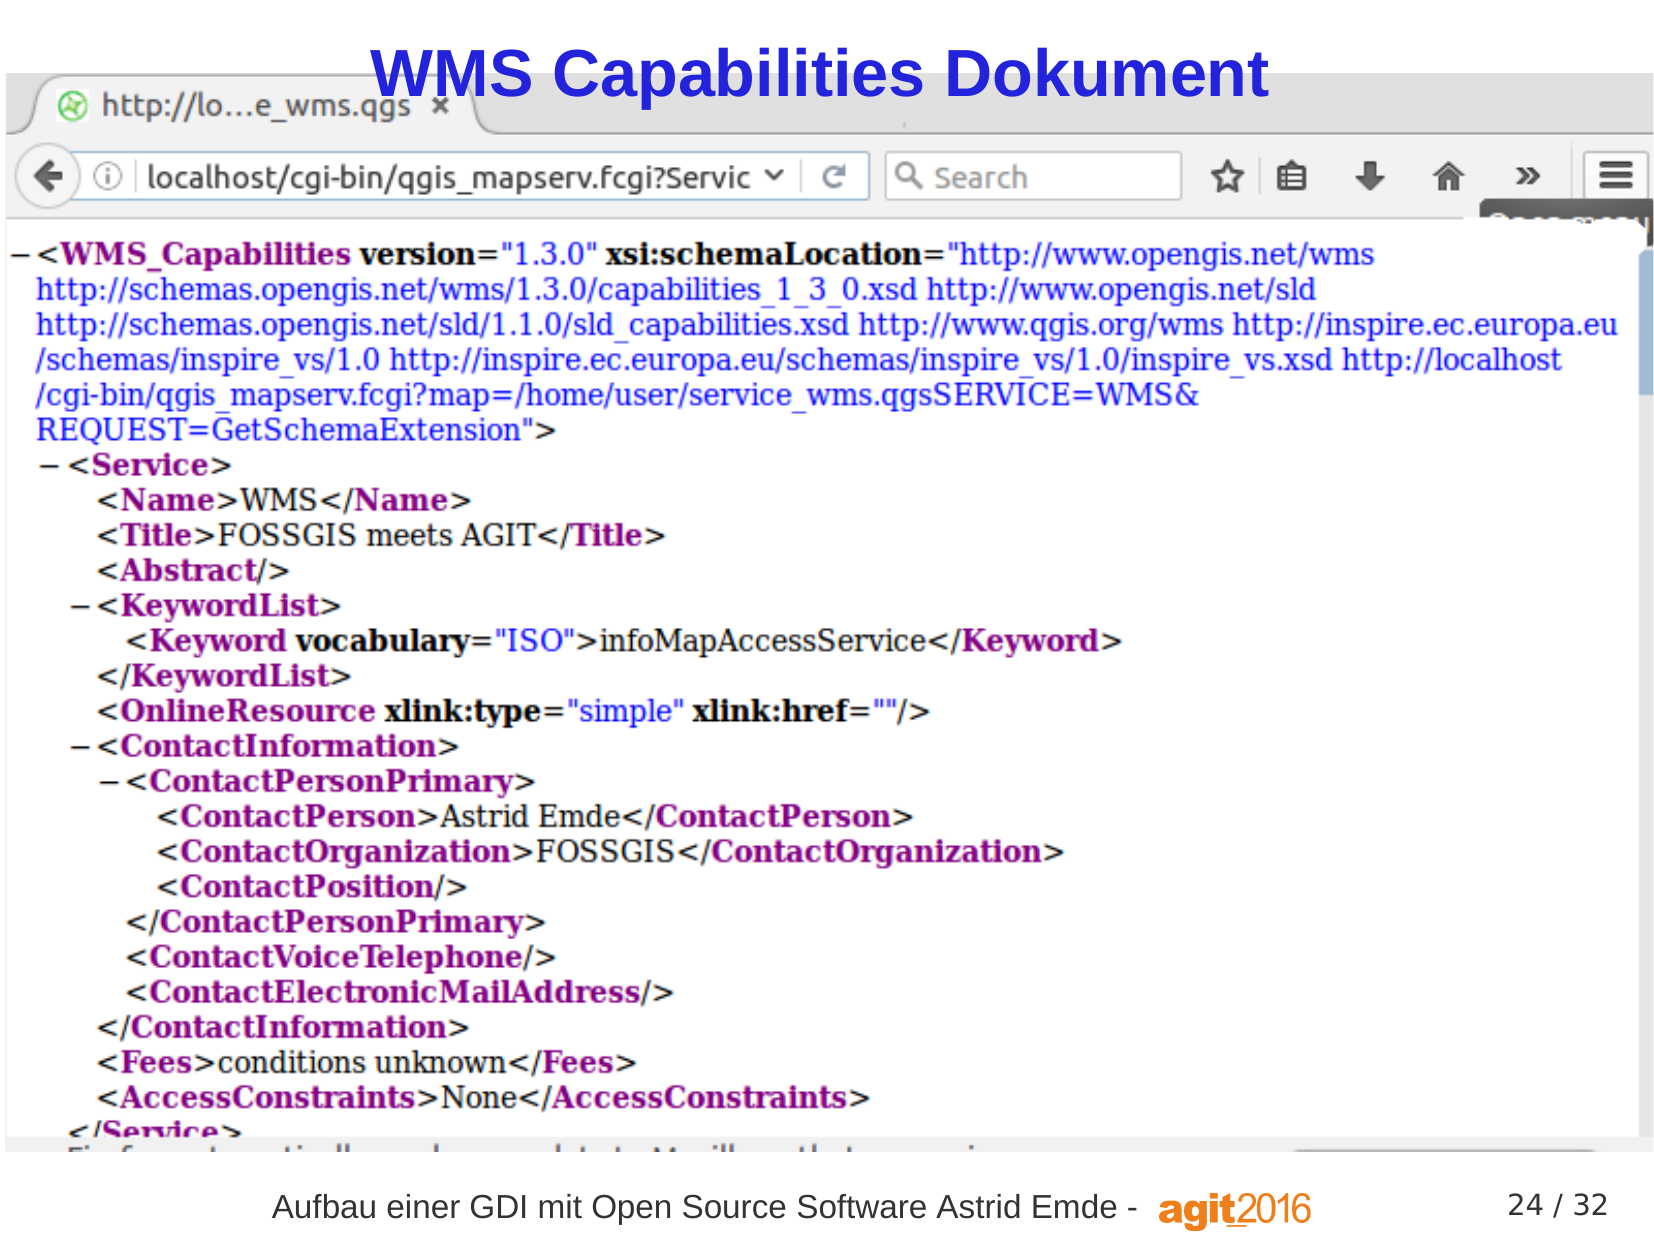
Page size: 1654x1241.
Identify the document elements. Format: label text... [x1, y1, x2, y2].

picture [5, 73, 1654, 1152]
picture [1158, 1192, 1312, 1232]
title WMS Capabilities Dokument [76, 0, 1565, 148]
